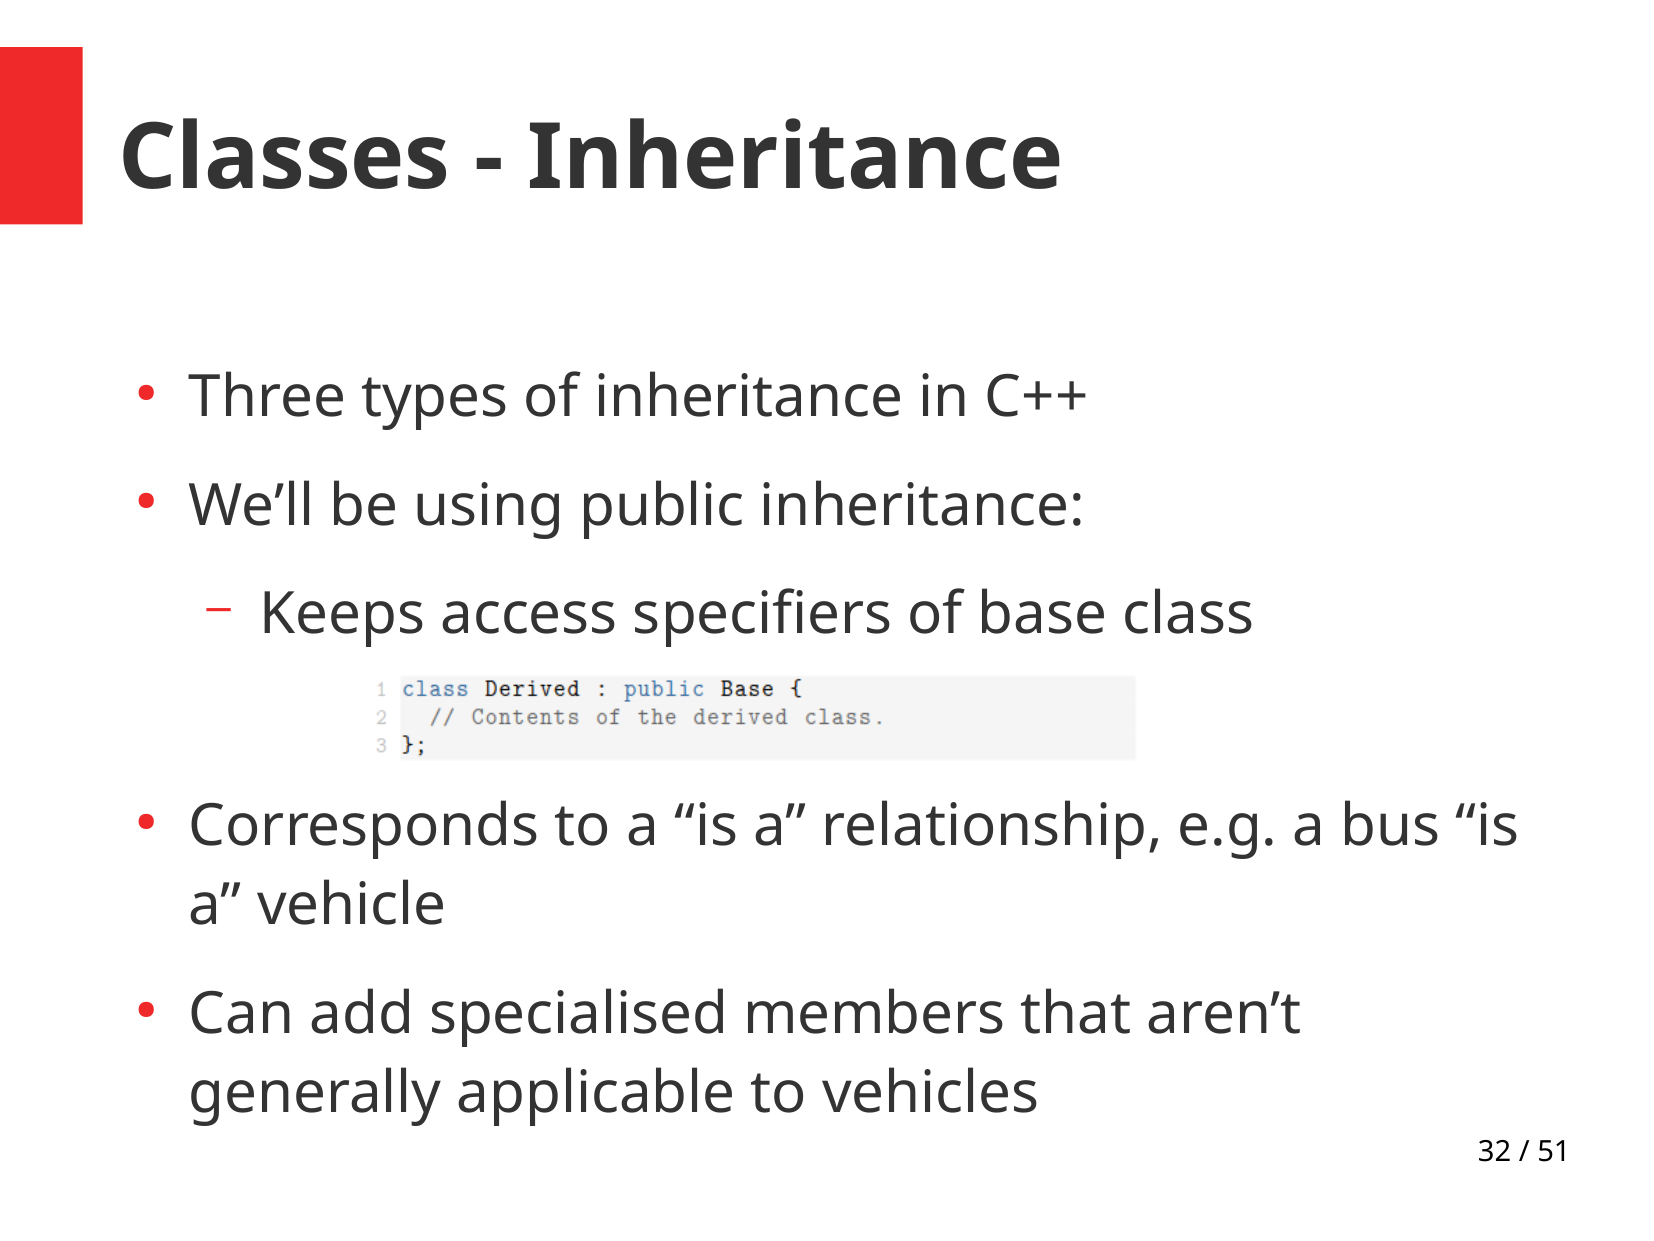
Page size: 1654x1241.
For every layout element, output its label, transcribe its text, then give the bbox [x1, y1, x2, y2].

title Classes - Inheritance [118, 49, 1571, 257]
picture [366, 668, 1146, 768]
list Three types of inheritance in C++ We’ll be using public inheritance: Keeps access specifiers of base class Corresponds to a “is a” relationship, e.g. a bus “is a” vehicle Can add specialised members that aren’t generally applicable to vehicles [118, 354, 1536, 1074]
